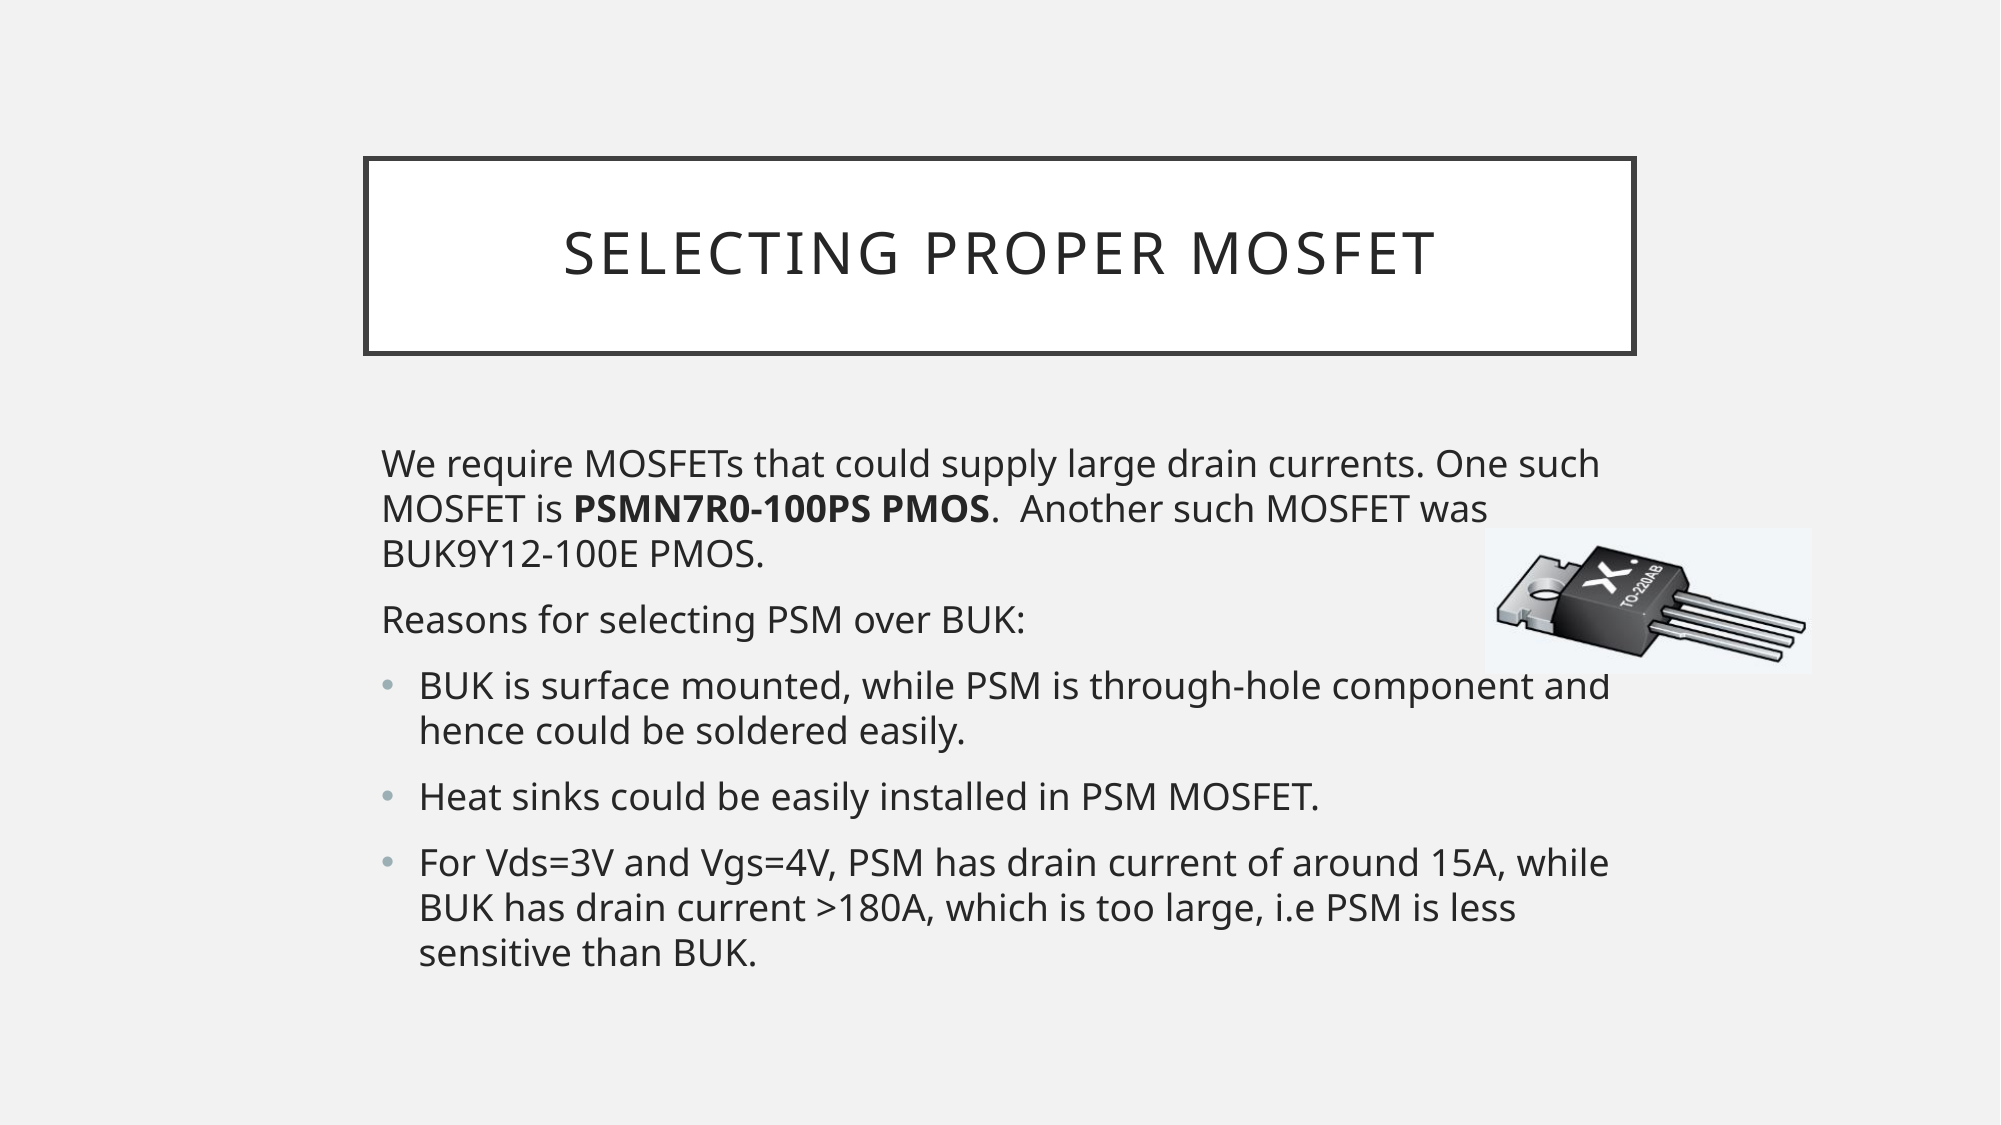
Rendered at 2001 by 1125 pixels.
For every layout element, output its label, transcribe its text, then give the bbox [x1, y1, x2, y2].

picture [1485, 528, 1812, 674]
title Selecting proper mosfet [366, 158, 1634, 354]
list We require MOSFETs that could supply large drain currents. One such MOSFET is PSMN7R0-100PS PMOS. Another such MOSFET was BUK9Y12-100E PMOS. Reasons for selecting PSM over BUK: BUK is surface mounted, while PSM is through-hole component and hence could be soldered easily. Heat sinks could be easily installed in PSM MOSFET. For Vds=3V and Vgs=4V, PSM has drain current of around 15A, while BUK has drain current >180A, which is too large, i.e PSM is less sensitive than BUK. [366, 432, 1634, 942]
